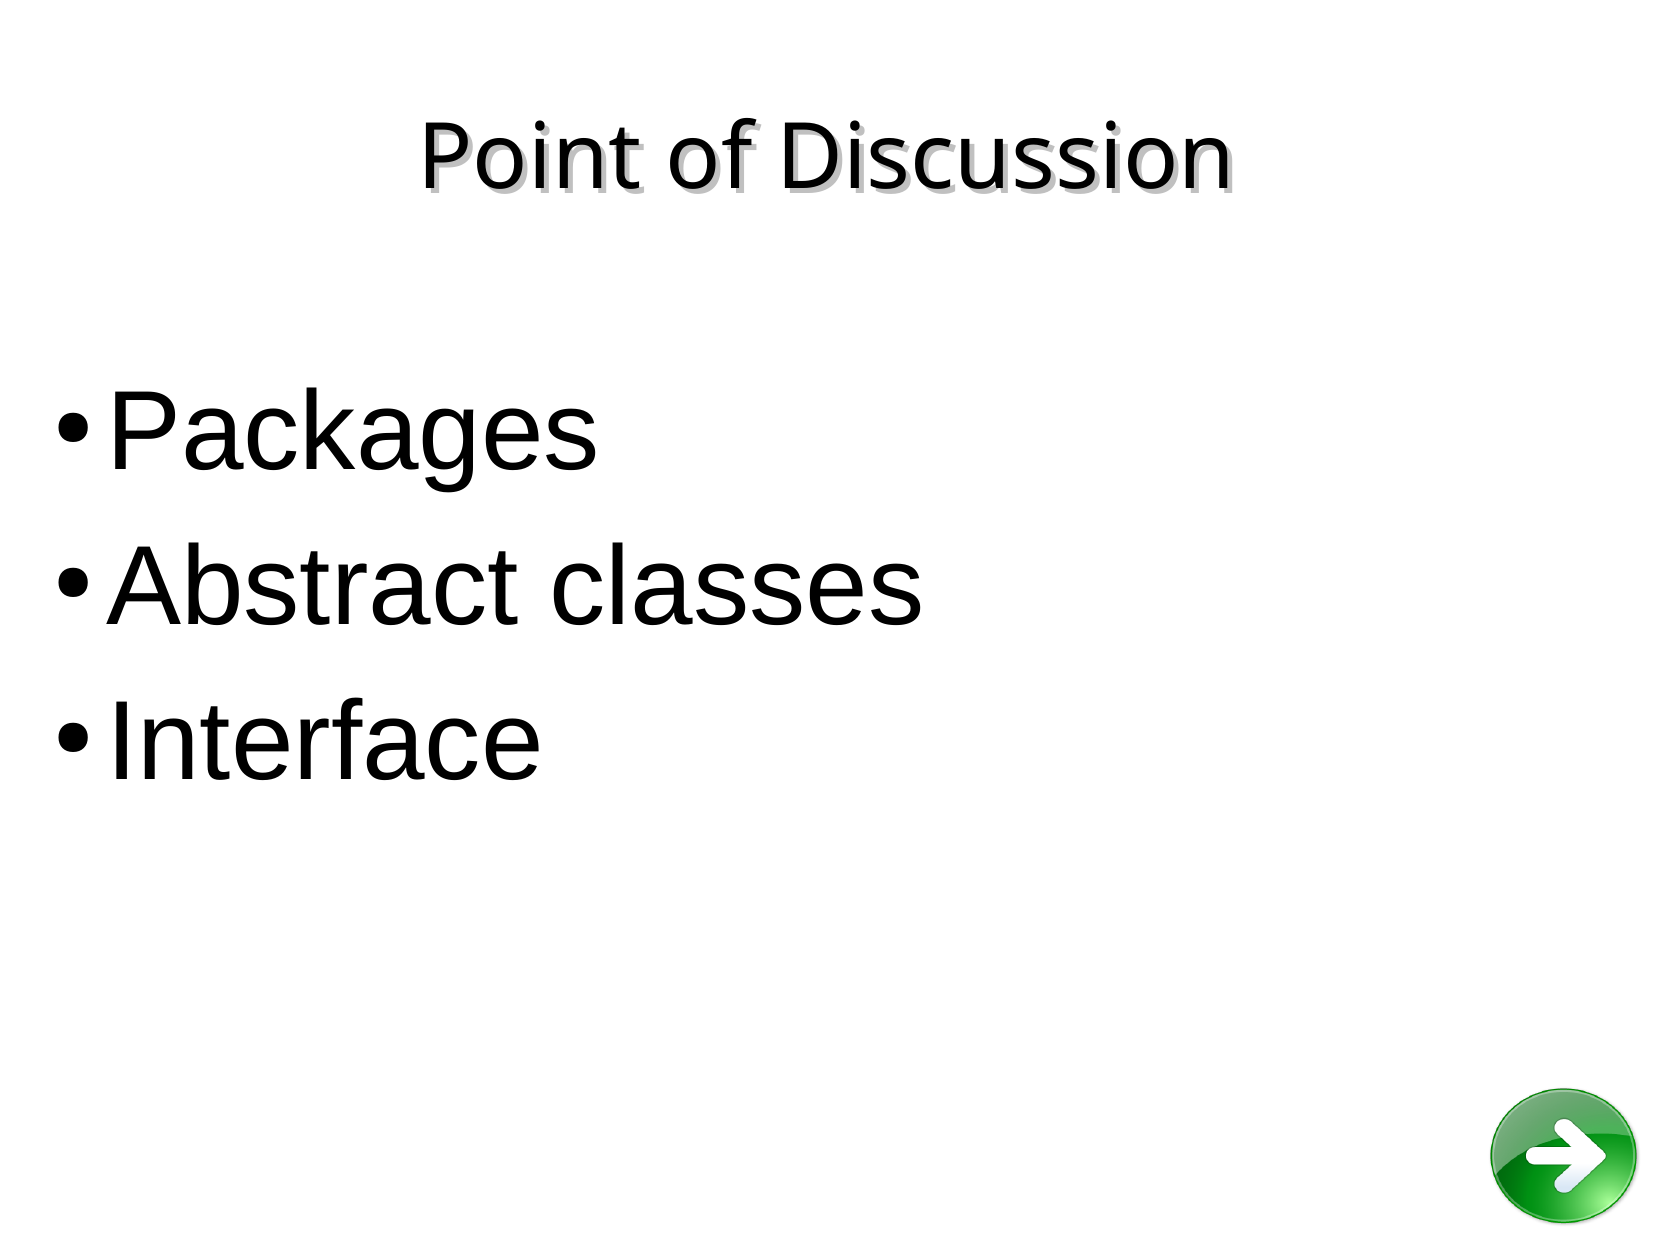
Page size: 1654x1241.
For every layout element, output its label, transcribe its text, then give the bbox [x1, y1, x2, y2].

list Packages Abstract classes Interface [35, 212, 1654, 1158]
title Point of Discussion [82, 49, 1571, 212]
picture [1488, 1086, 1641, 1227]
